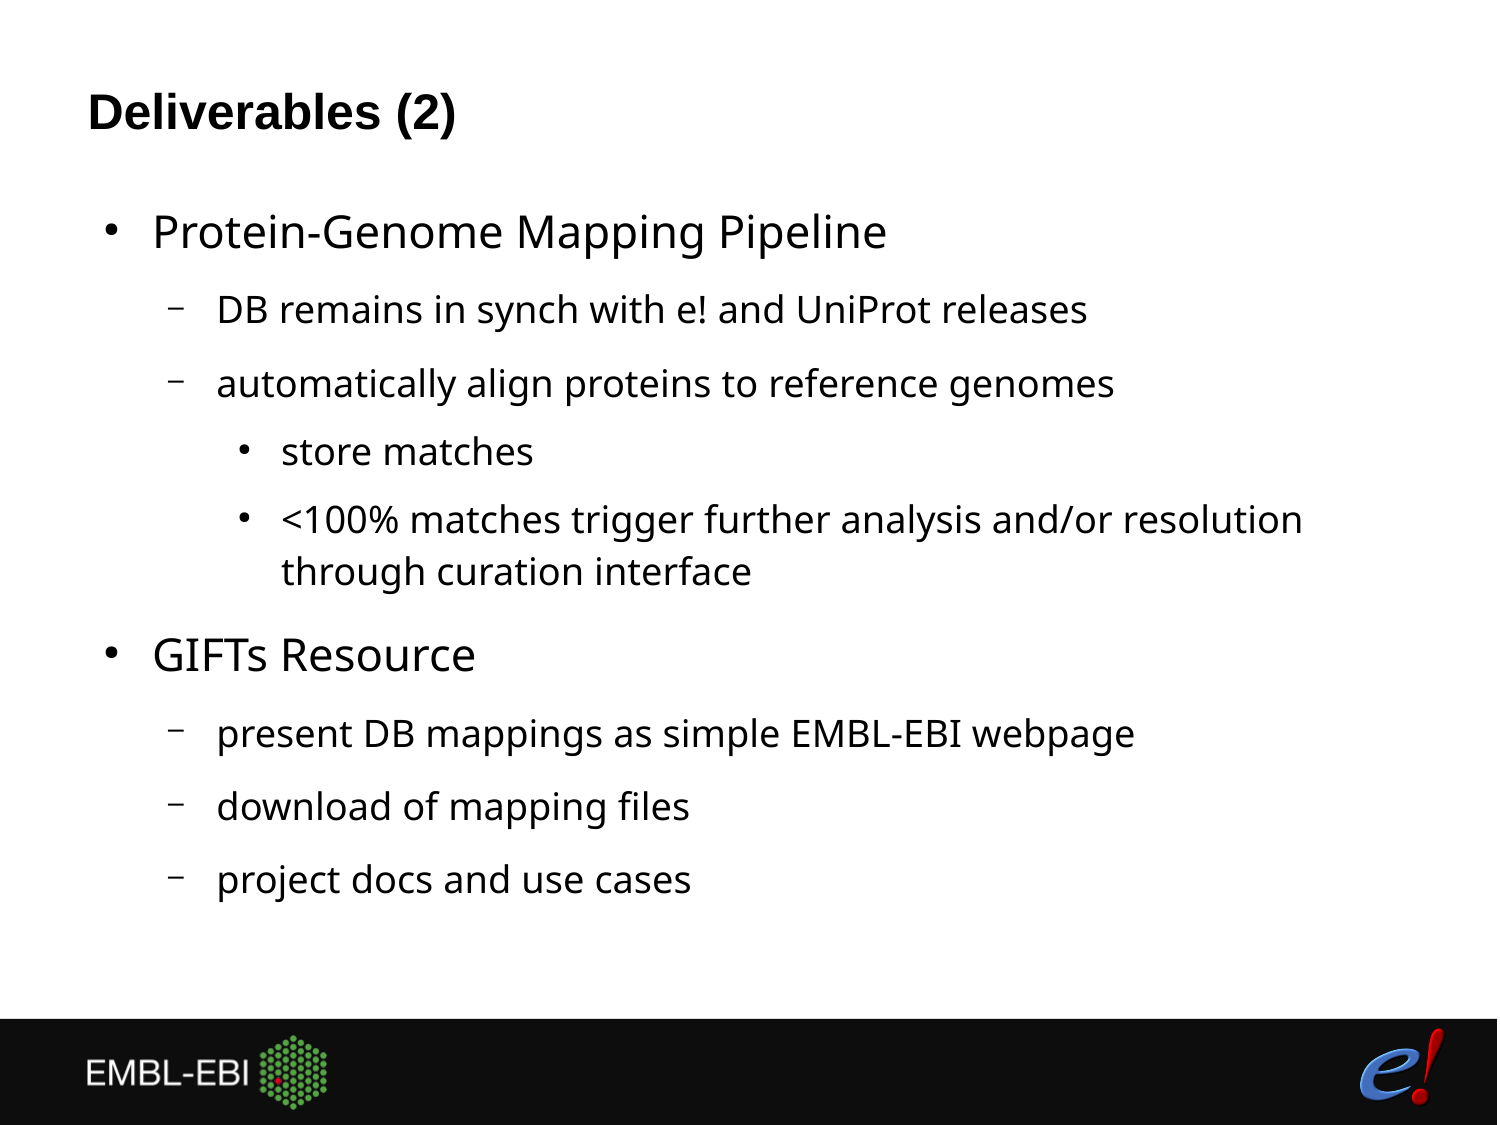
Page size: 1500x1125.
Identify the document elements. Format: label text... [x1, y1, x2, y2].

picture [87, 1035, 327, 1110]
title Deliverables (2) [87, 50, 1425, 175]
list Protein-Genome Mapping Pipeline DB remains in synch with e! and UniProt releases automatically align proteins to reference genomes store matches <100% matches trigger further analysis and/or resolution through curation interface GIFTs Resource present DB mappings as simple EMBL-EBI webpage download of mapping files project docs and use cases [87, 200, 1425, 914]
picture [1357, 1026, 1448, 1112]
